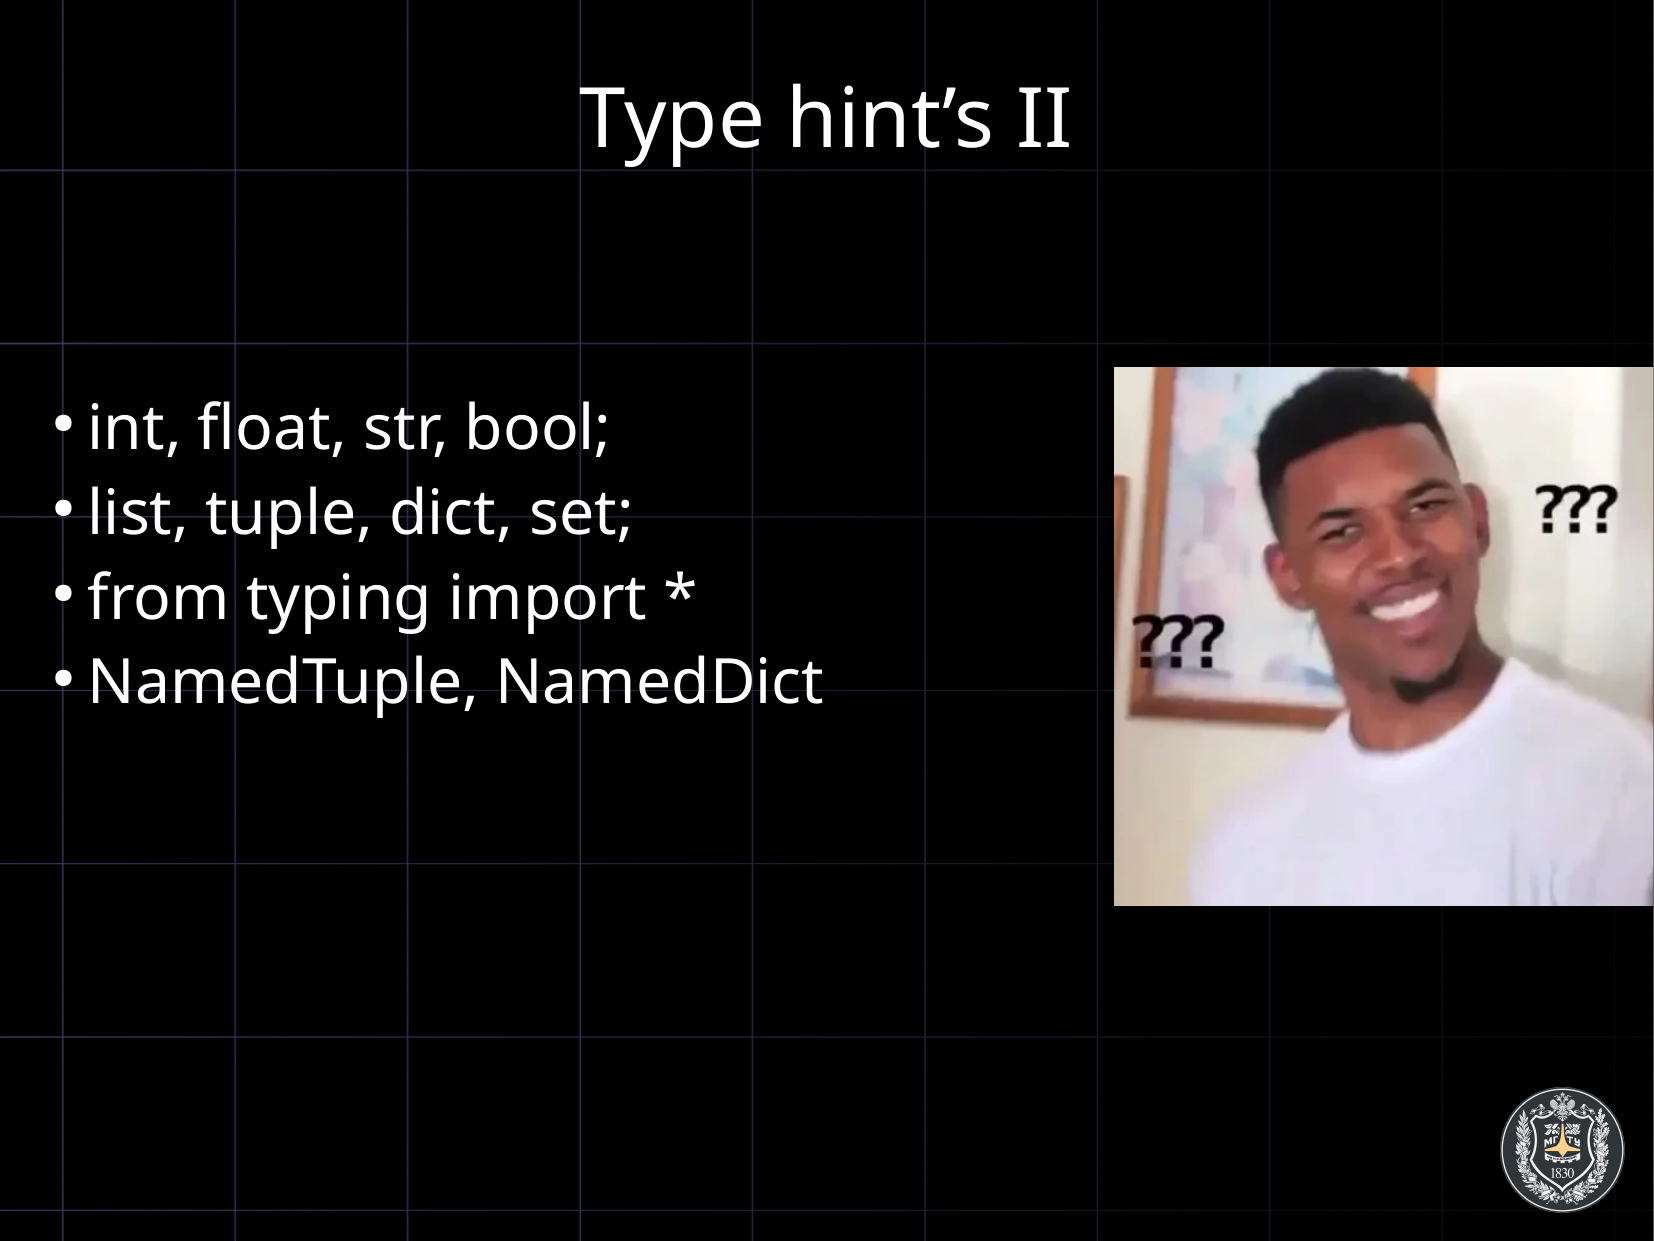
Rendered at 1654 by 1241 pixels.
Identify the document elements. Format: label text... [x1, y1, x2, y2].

text_box int, float, str, bool; list, tuple, dict, set; from typing import * NamedTuple, NamedDict [37, 375, 1613, 751]
picture [0, 0, 1654, 1241]
title Type hint’s II [82, 37, 1571, 193]
